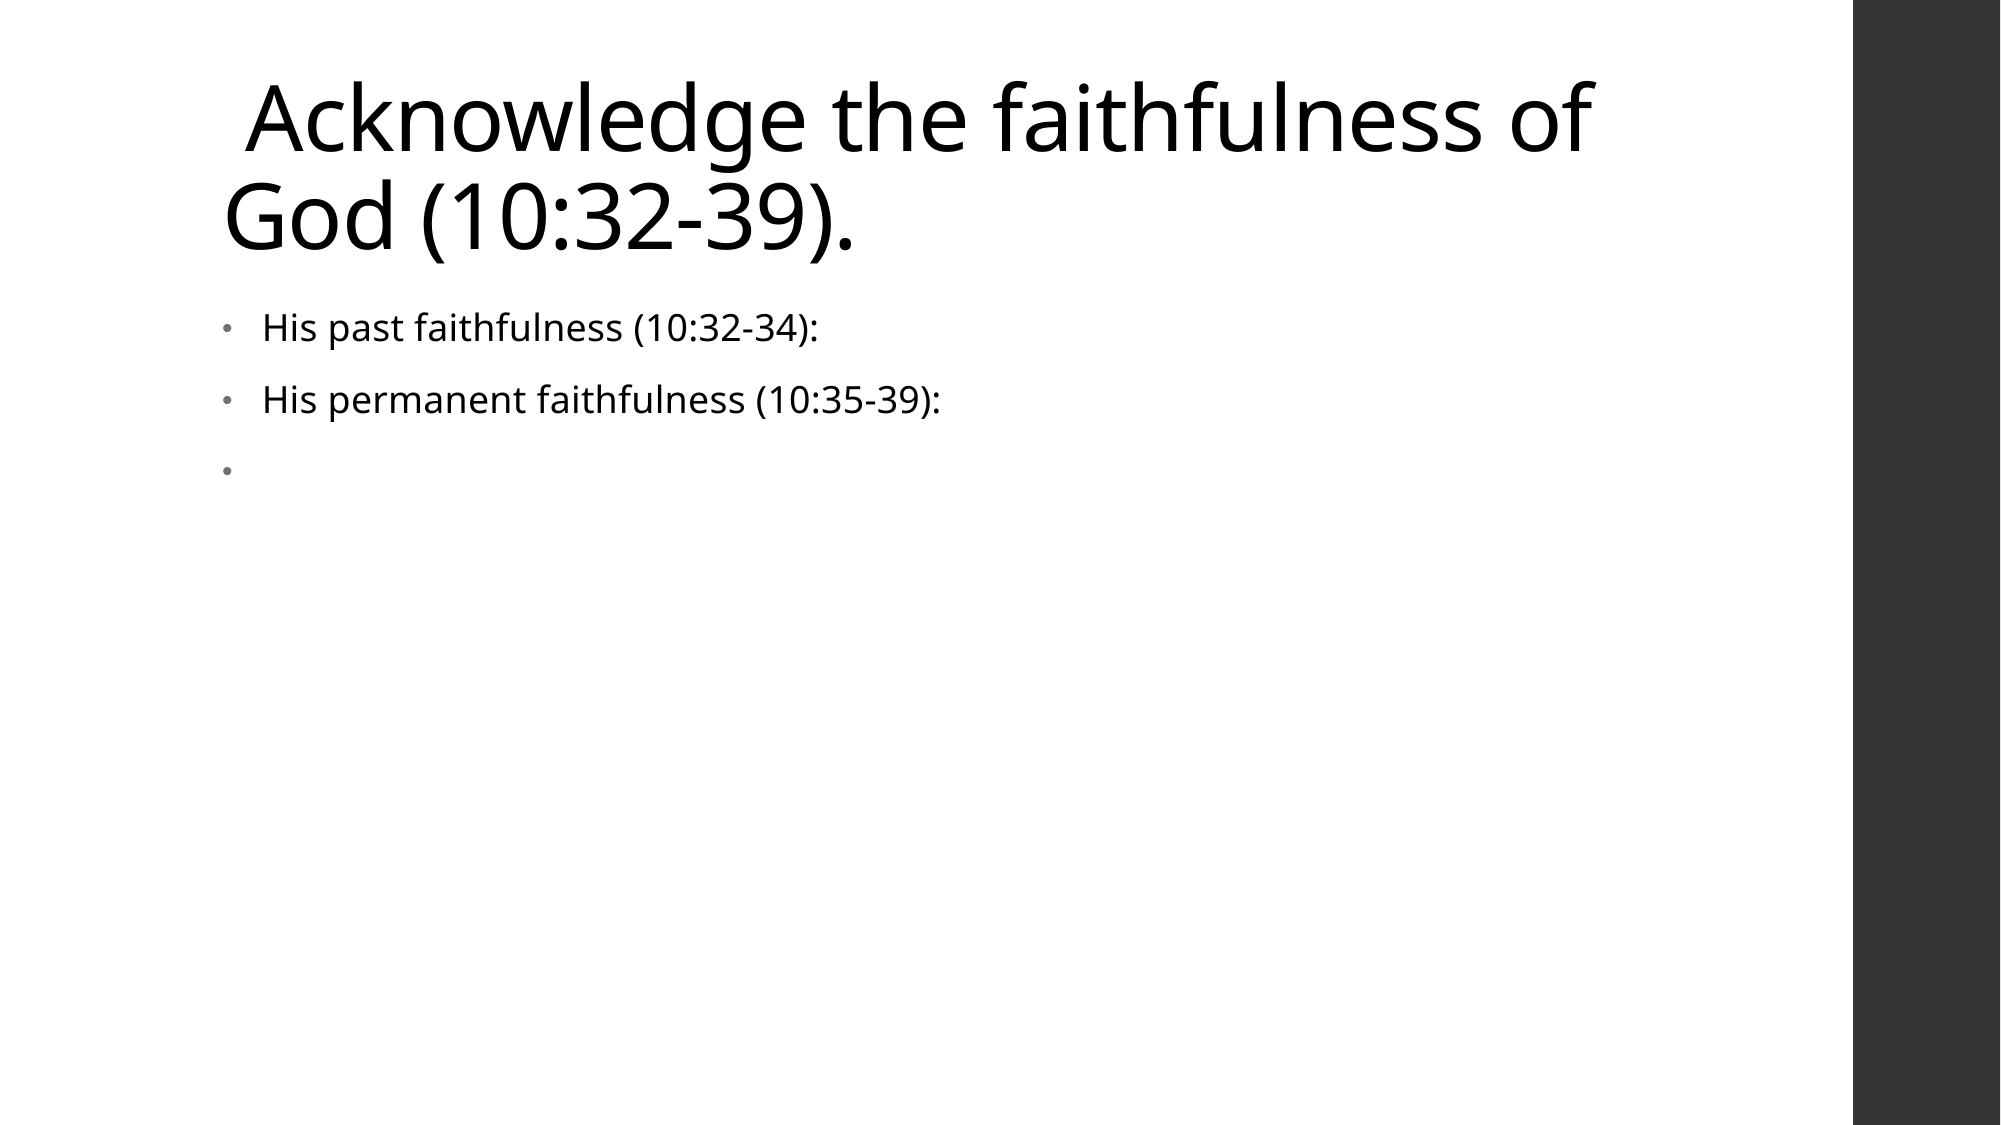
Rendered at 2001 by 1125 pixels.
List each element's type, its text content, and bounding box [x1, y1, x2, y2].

list His past faithfulness (10:32-34): His permanent faithfulness (10:35-39): [206, 299, 1617, 1014]
title Acknowledge the faithfulness of God (10:32-39). [206, 60, 1797, 278]
